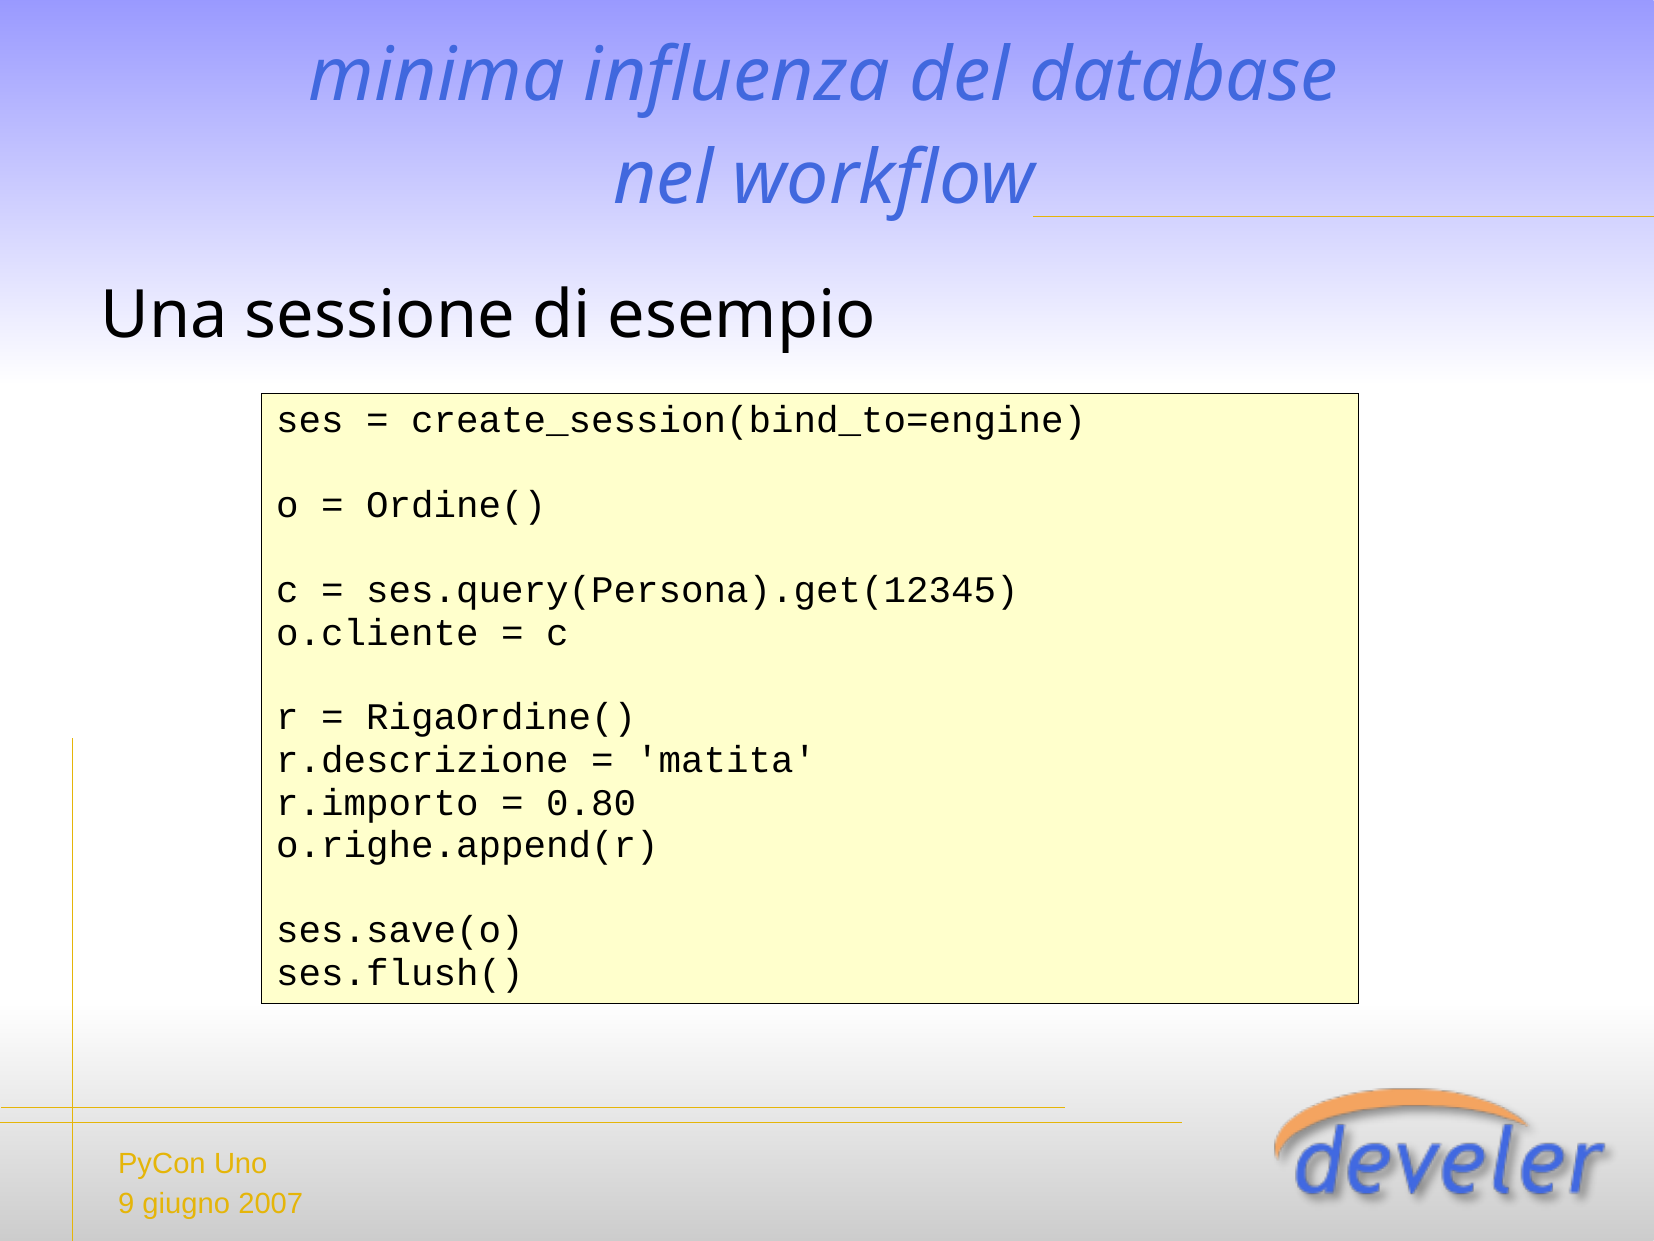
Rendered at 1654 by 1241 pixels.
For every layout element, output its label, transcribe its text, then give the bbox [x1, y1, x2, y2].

text_box ses = create_session(bind_to=engine) o = Ordine() c = ses.query(Persona).get(12345) o.cliente = c r = RigaOrdine() r.descrizione = 'matita' r.importo = 0.80 o.righe.append(r) ses.save(o) ses.flush() [261, 393, 1359, 1004]
list Una sessione di esempio [82, 265, 1571, 1078]
picture [1269, 1083, 1622, 1211]
title minima influenza del database nel workflow [82, 35, 1565, 211]
